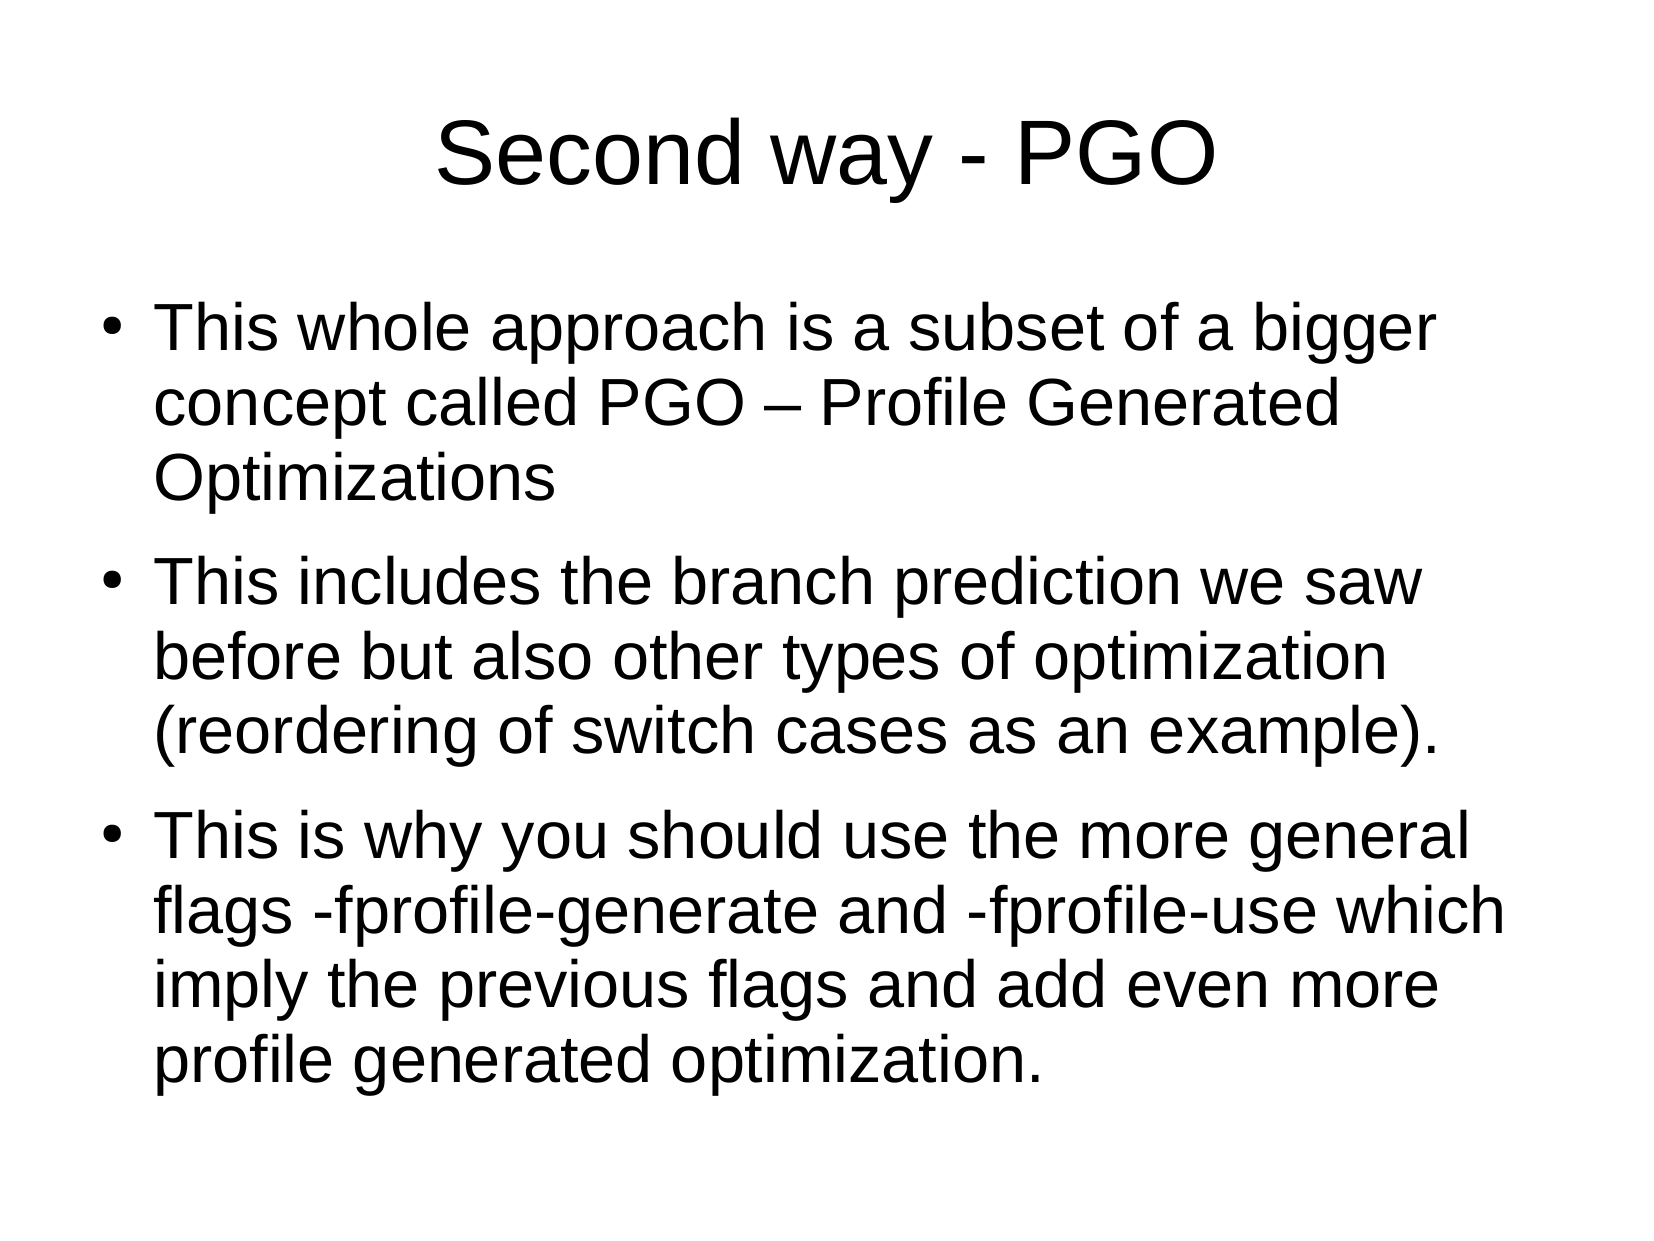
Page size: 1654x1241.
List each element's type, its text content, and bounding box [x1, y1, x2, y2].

list This whole approach is a subset of a bigger concept called PGO – Profile Generated Optimizations This includes the branch prediction we saw before but also other types of optimization (reordering of switch cases as an example). This is why you should use the more general flags -fprofile-generate and -fprofile-use which imply the previous flags and add even more profile generated optimization. [82, 290, 1571, 1109]
title Second way - PGO [82, 49, 1571, 257]
